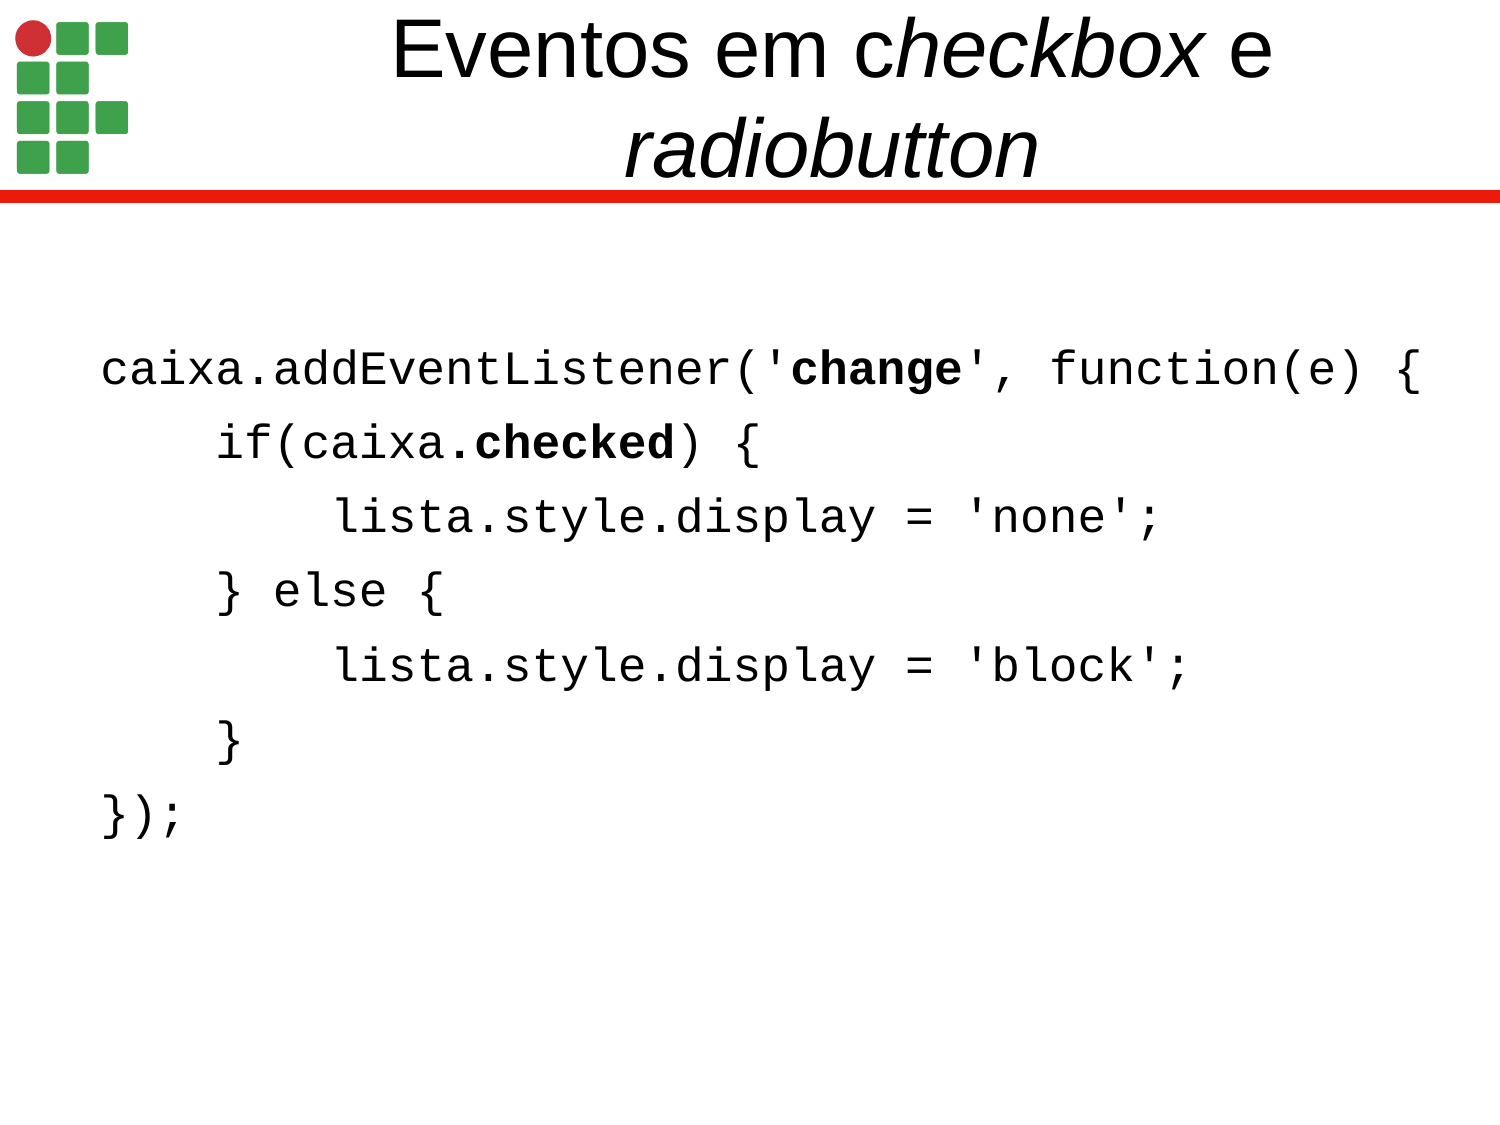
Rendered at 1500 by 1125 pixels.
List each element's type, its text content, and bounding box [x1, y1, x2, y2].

list caixa.addEventListener('change', function(e) { if(caixa.checked) { lista.style.display = 'none'; } else { lista.style.display = 'block'; } }); [29, 207, 1471, 1087]
title Eventos em checkbox e radiobutton [165, 0, 1500, 202]
picture [14, 16, 130, 178]
